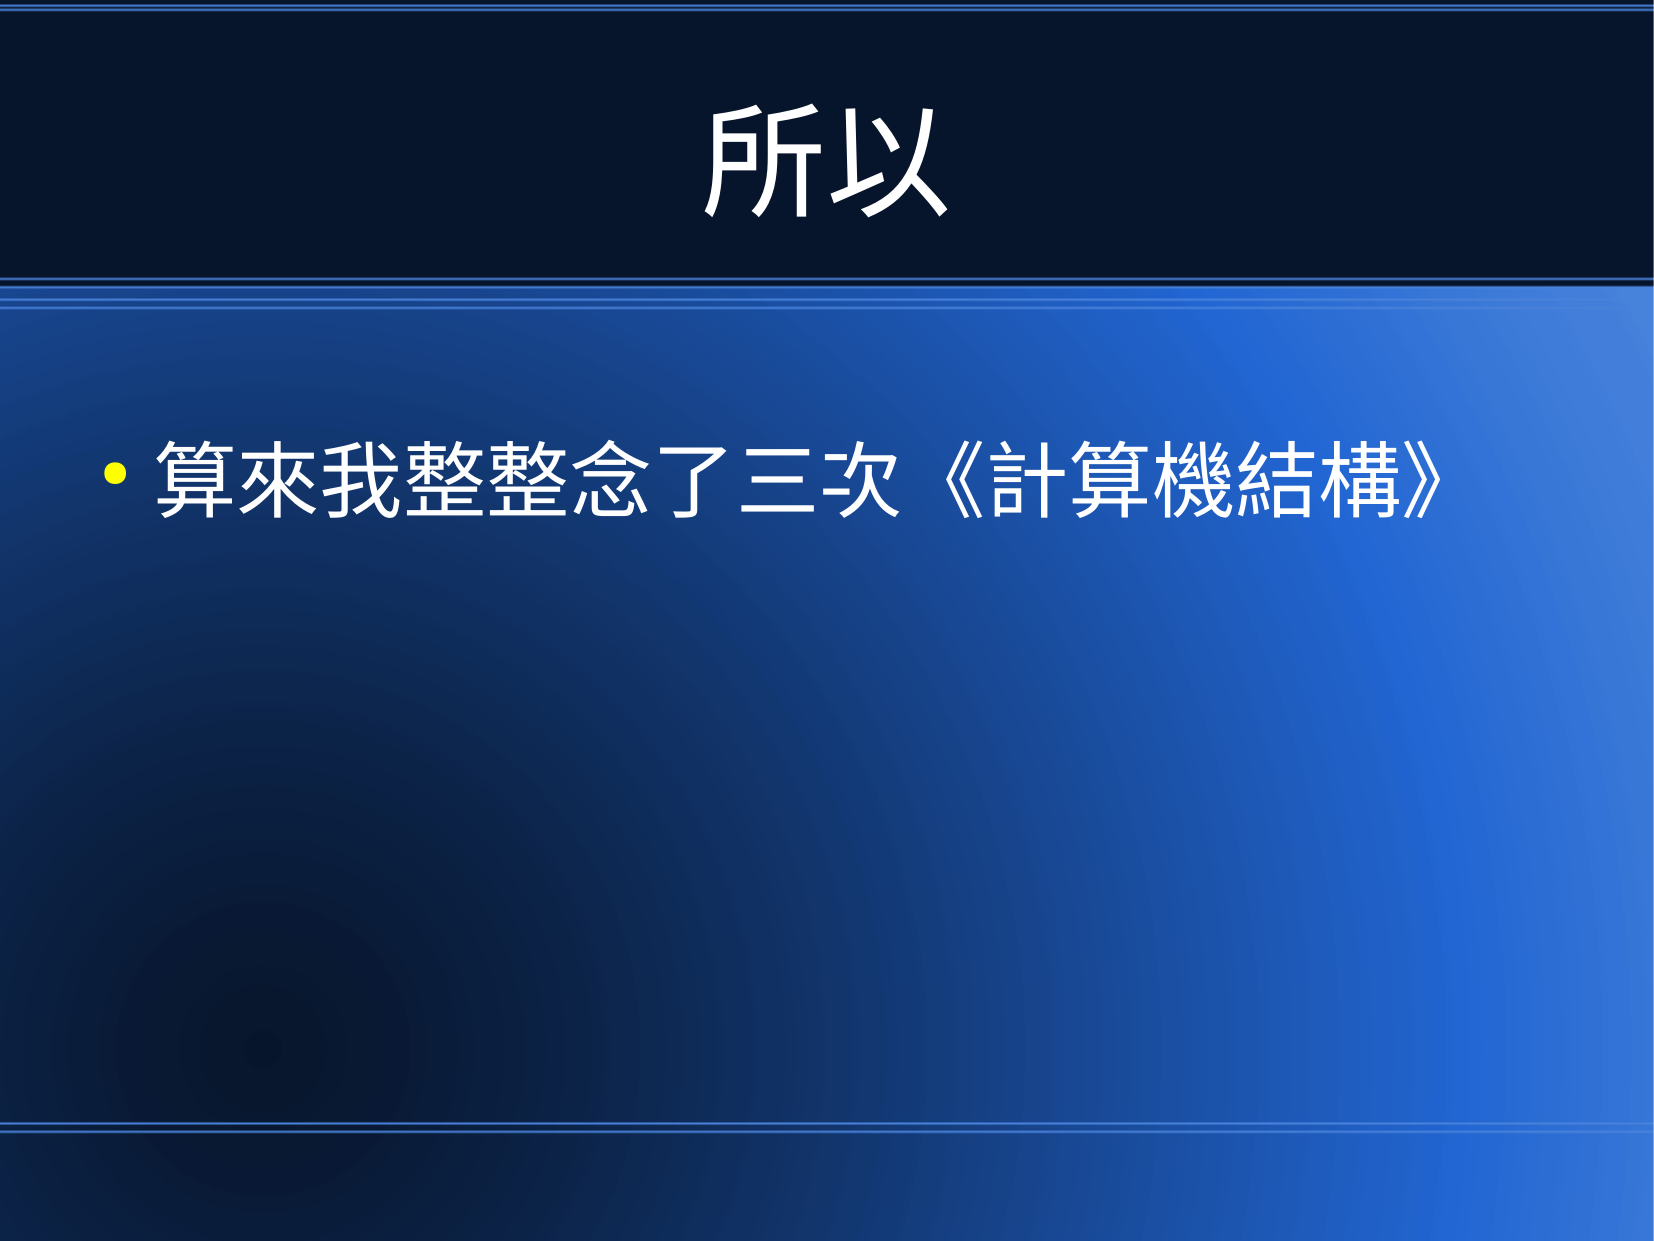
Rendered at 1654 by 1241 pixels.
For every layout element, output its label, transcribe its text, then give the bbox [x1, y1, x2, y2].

picture [0, 0, 1654, 1241]
list 算來我整整念了三次《計算機結構》 [82, 355, 1571, 1241]
title 所以 [82, 49, 1571, 257]
